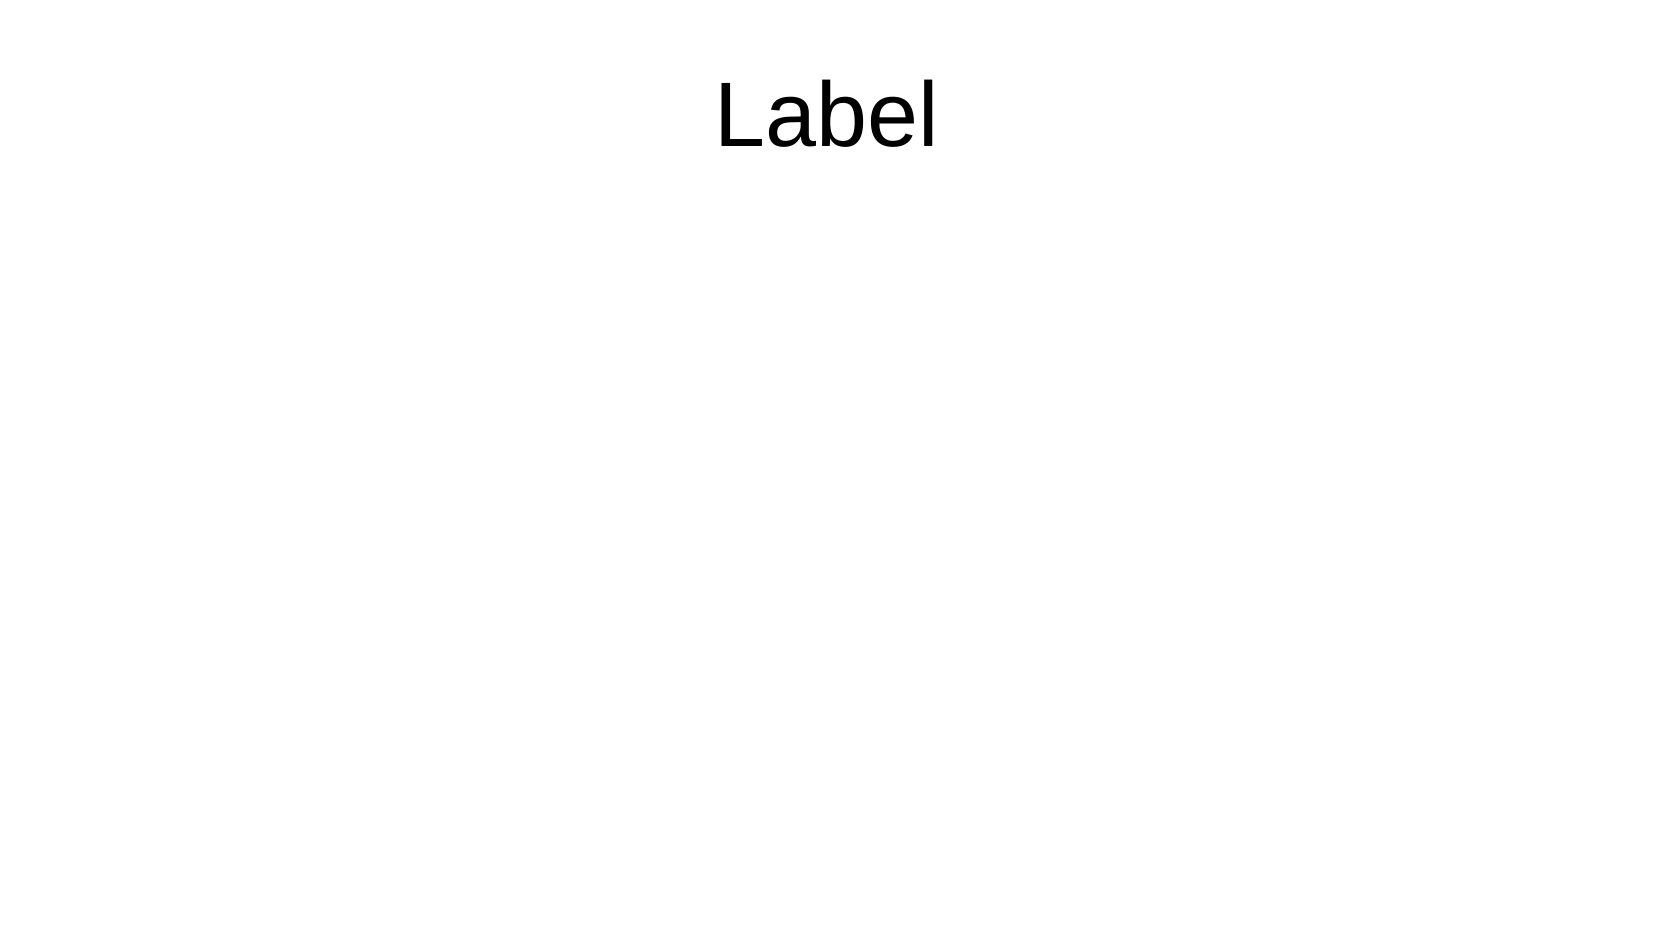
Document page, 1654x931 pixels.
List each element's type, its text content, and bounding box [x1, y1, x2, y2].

title Label [82, 37, 1571, 193]
